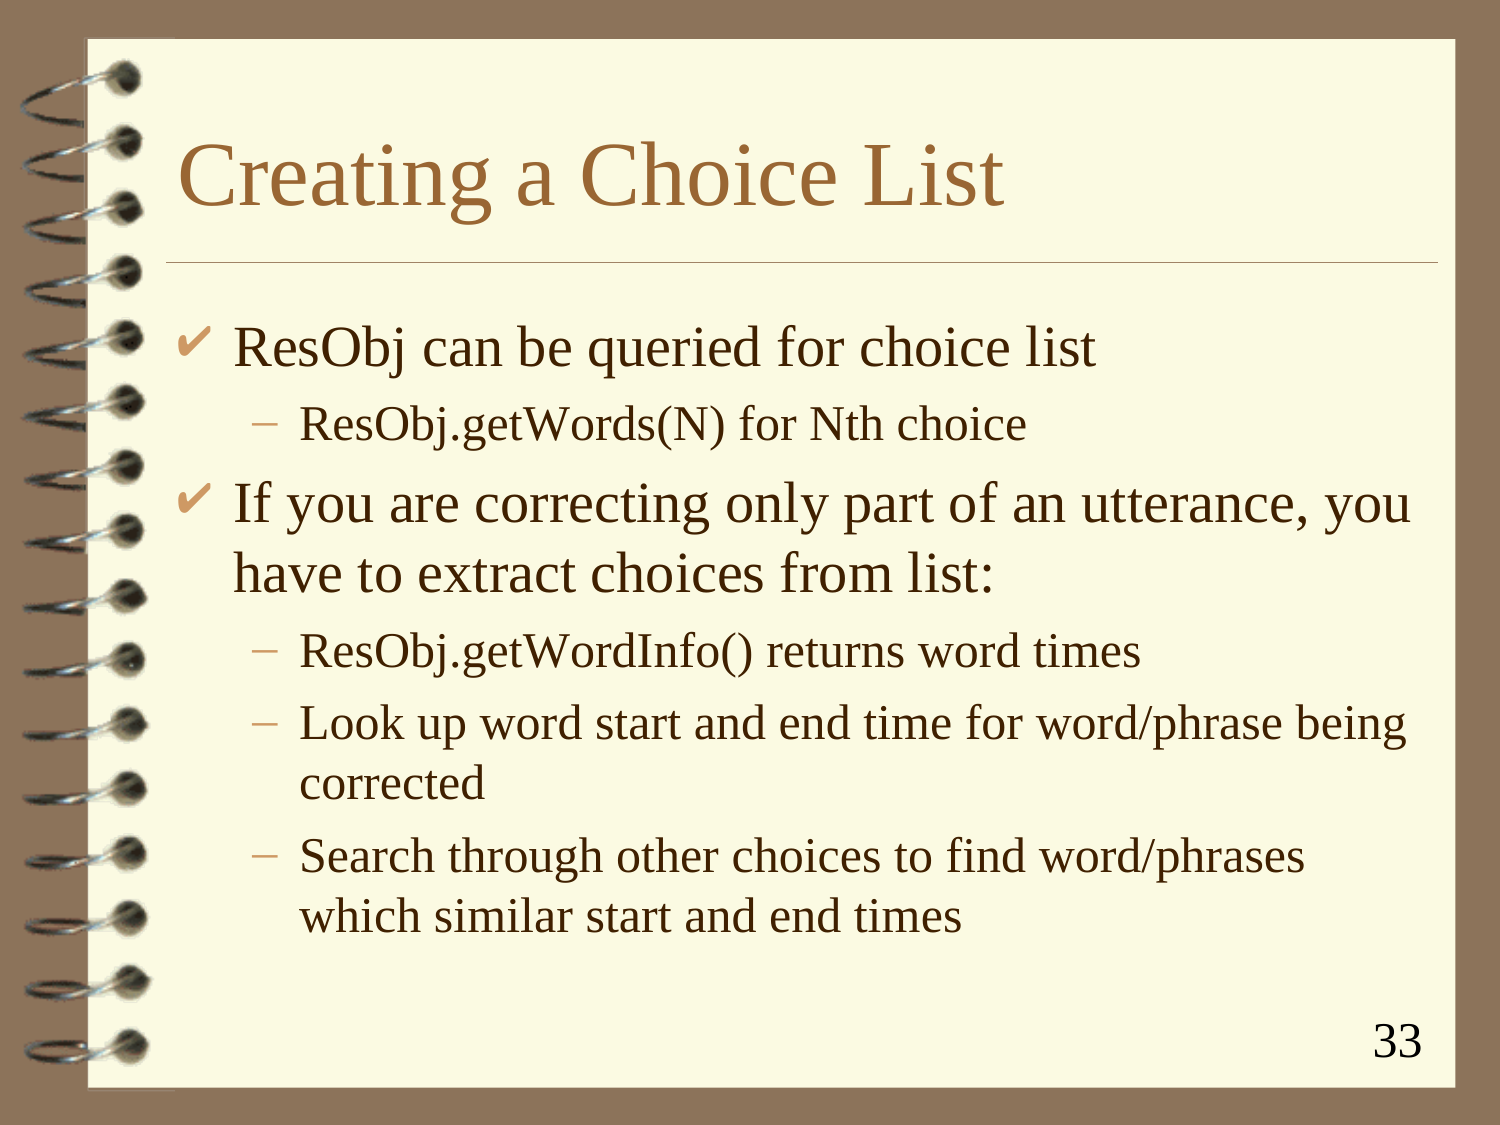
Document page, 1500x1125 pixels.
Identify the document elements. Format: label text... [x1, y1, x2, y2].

picture [0, 0, 175, 1125]
title Creating a Choice List [162, 74, 1438, 263]
list ResObj can be queried for choice list ResObj.getWords(N) for Nth choice If you are correcting only part of an utterance, you have to extract choices from list: ResObj.getWordInfo() returns word times Look up word start and end time for word/phrase being corrected Search through other choices to find word/phrases which similar start and end times [162, 299, 1438, 976]
